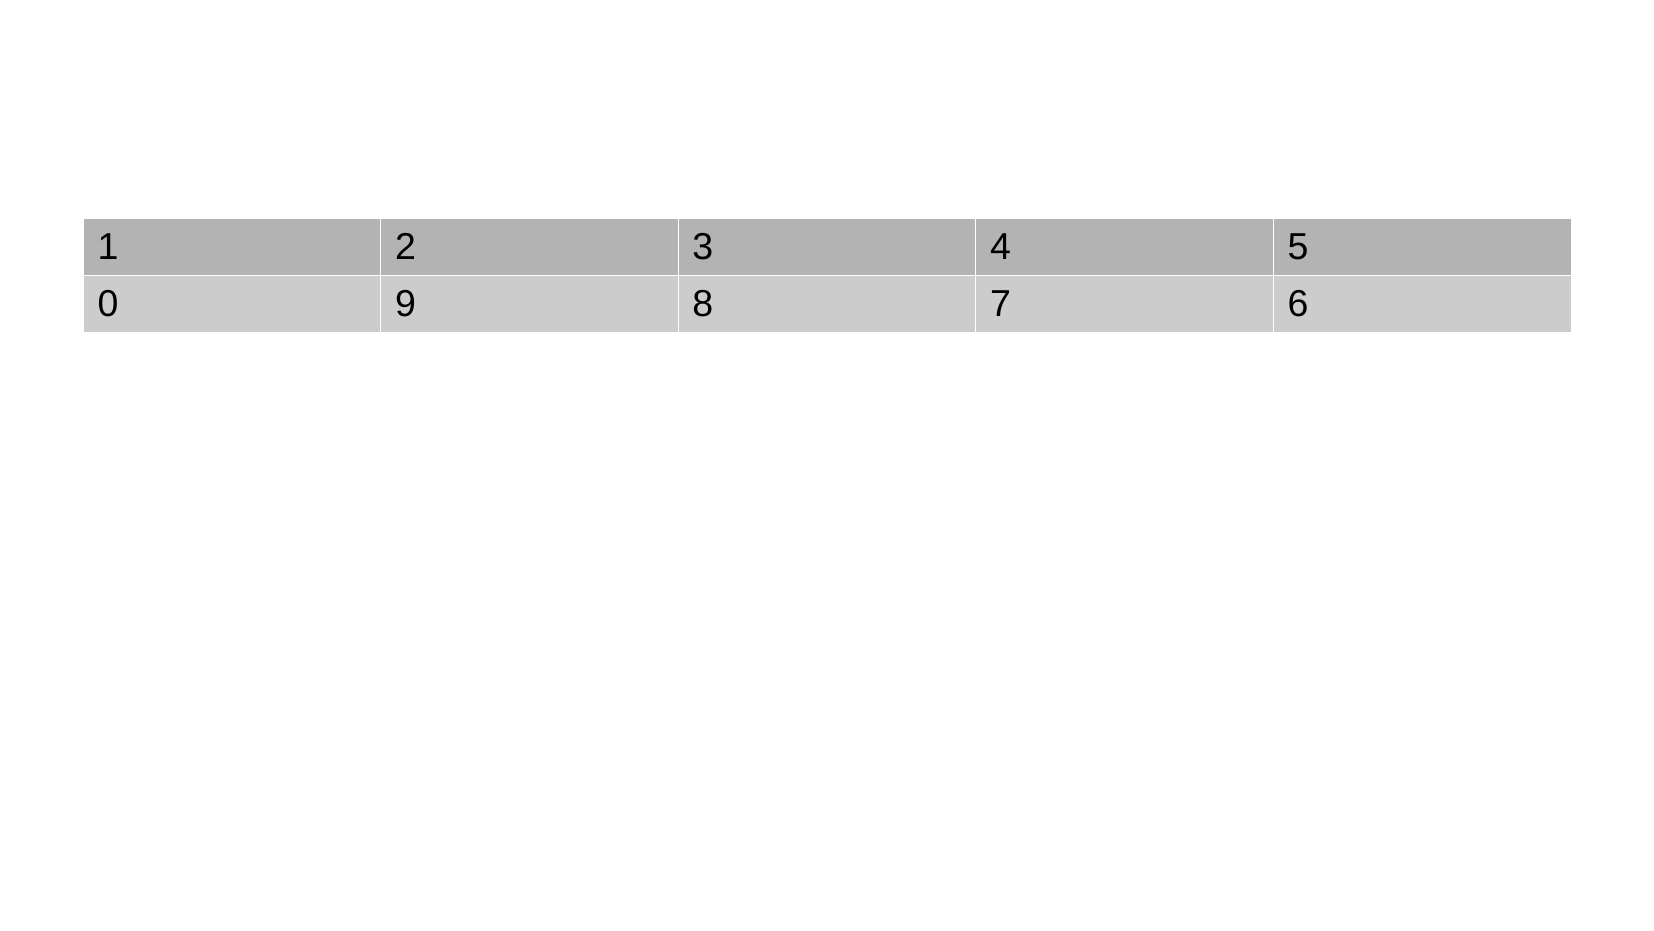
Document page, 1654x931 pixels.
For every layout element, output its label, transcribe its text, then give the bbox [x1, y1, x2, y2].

table_cell 6 [1274, 276, 1571, 332]
table_header 2 [381, 219, 678, 275]
table_cell 0 [84, 276, 380, 332]
table_header 5 [1274, 219, 1571, 275]
table_cell 9 [381, 276, 678, 332]
table_header 1 [84, 219, 380, 275]
table_header 3 [679, 219, 975, 275]
table_header 4 [976, 219, 1273, 275]
table_cell 8 [679, 276, 975, 332]
table_cell 7 [976, 276, 1273, 332]
